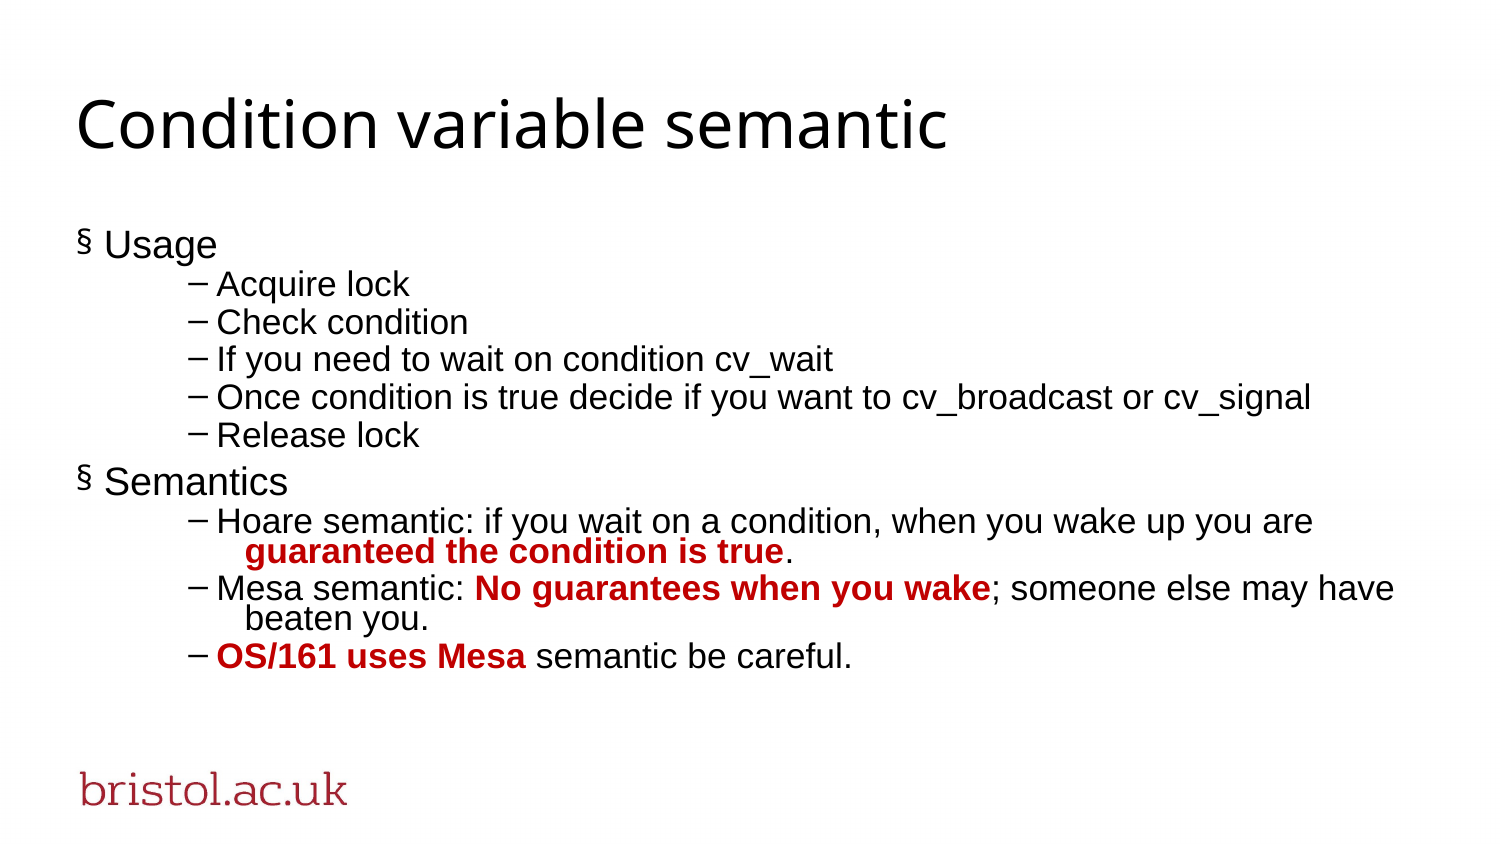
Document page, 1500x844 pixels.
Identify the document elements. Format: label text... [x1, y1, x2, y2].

list Usage Acquire lock Check condition If you need to wait on condition cv_wait Once condition is true decide if you want to cv_broadcast or cv_signal Release lock Semantics Hoare semantic: if you wait on a condition, when you wake up you are guaranteed the condition is true. Mesa semantic: No guarantees when you wake; someone else may have beaten you. OS/161 uses Mesa semantic be careful. [60, 224, 1440, 699]
title Condition variable semantic [60, 44, 1440, 209]
